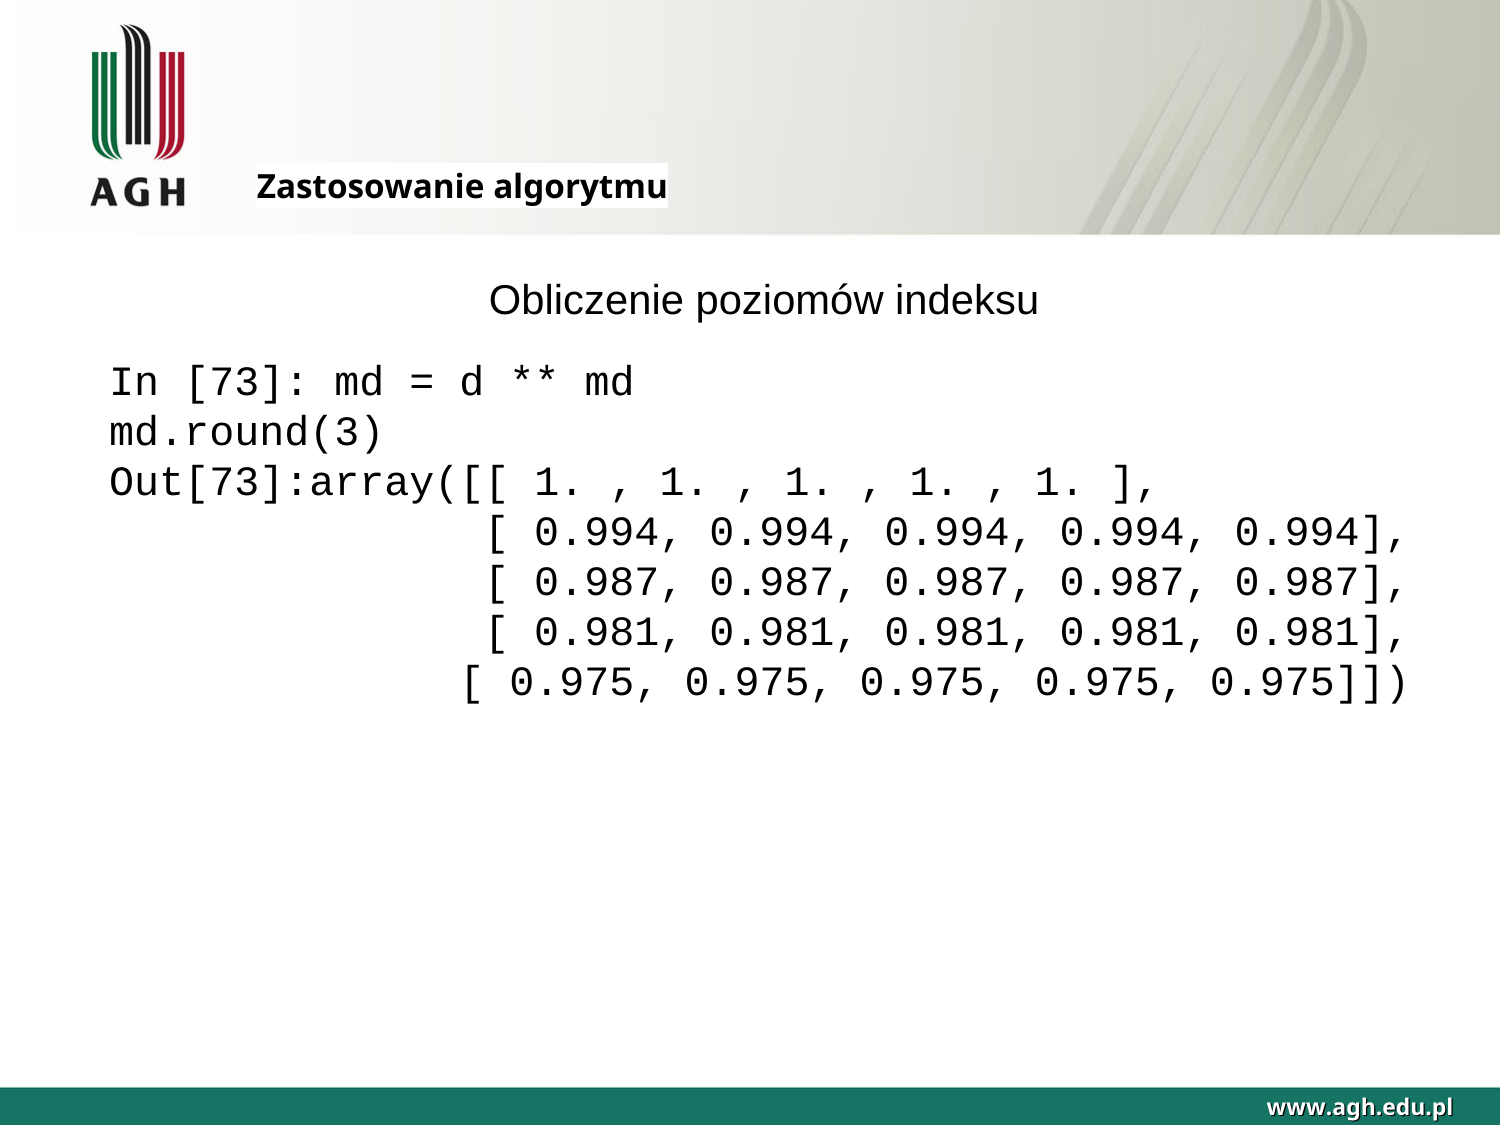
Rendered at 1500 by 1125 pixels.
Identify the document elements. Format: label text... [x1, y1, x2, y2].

picture [0, 0, 1500, 1125]
text_box In [73]: md = d ** md md.round(3) Out[73]:array([[ 1. , 1. , 1. , 1. , 1. ], [ 0.994, 0.994, 0.994, 0.994, 0.994], [ 0.987, 0.987, 0.987, 0.987, 0.987], [ 0.981, 0.981, 0.981, 0.981, 0.981], [ 0.975, 0.975, 0.975, 0.975, 0.975]]) [94, 346, 1430, 762]
title Zastosowanie algorytmu [242, 137, 1436, 233]
text_box Obliczenie poziomów indeksu [437, 265, 1063, 331]
text_box www.agh.edu.pl [1251, 1084, 1500, 1125]
